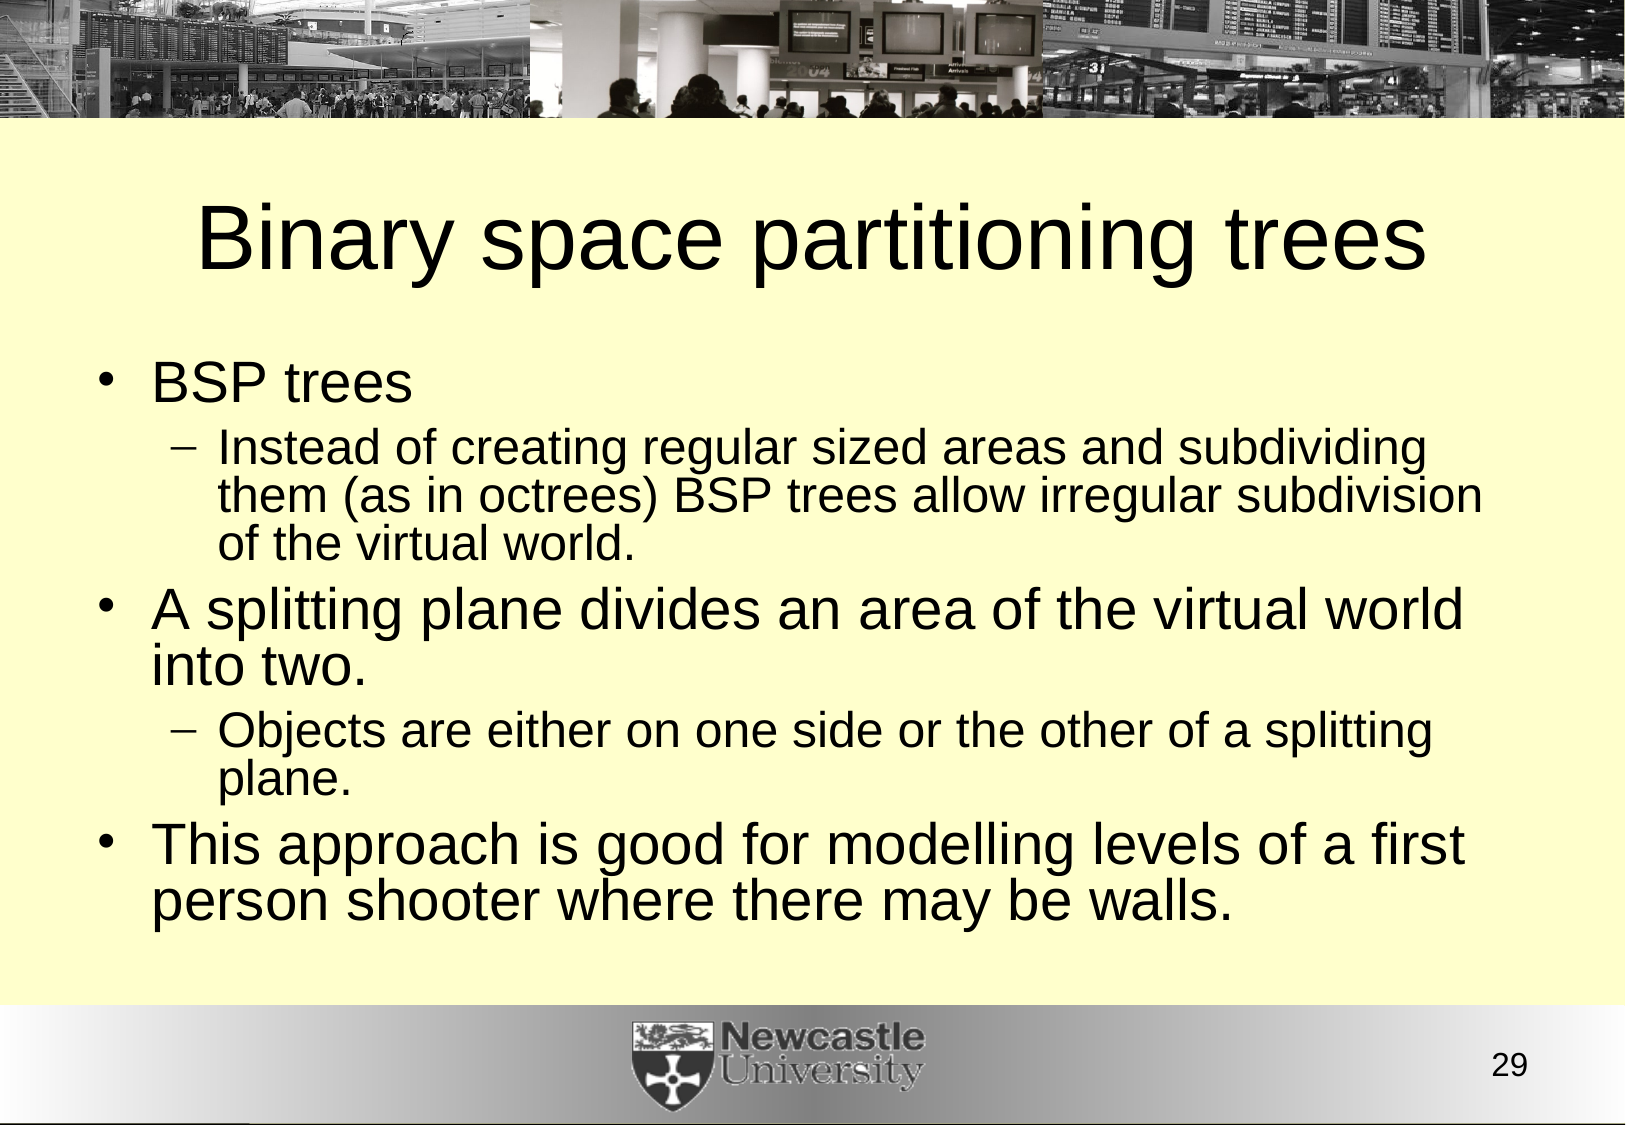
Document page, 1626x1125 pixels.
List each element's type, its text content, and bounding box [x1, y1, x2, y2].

text_box Binary space partitioning trees [81, 138, 1544, 327]
picture [0, 0, 1625, 118]
text_box BSP trees Instead of creating regular sized areas and subdividing them (as in octrees) BSP trees allow irregular subdivision of the virtual world. A splitting plane divides an area of the virtual world into two. Objects are either on one side or the other of a splitting plane. This approach is good for modelling levels of a first person shooter where there may be walls. [81, 350, 1544, 984]
text_box <number> [1164, 1024, 1544, 1103]
